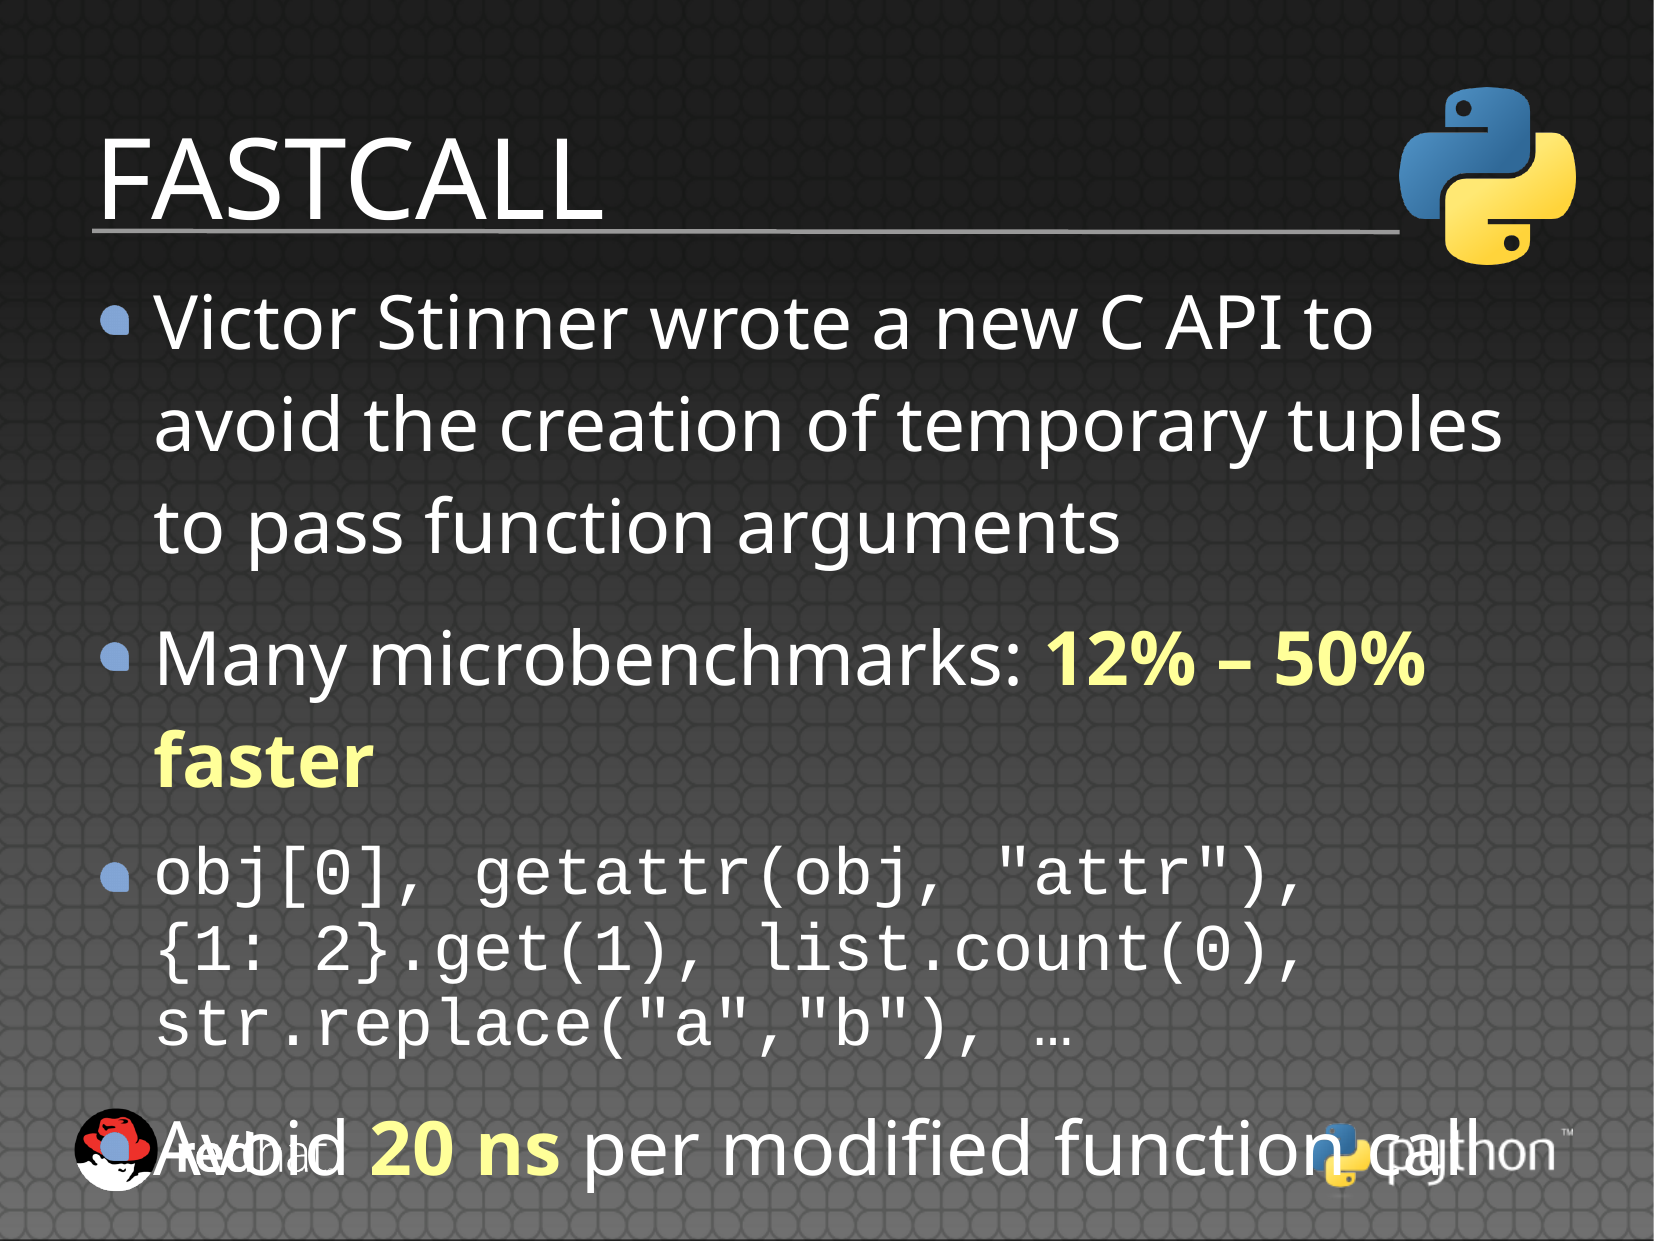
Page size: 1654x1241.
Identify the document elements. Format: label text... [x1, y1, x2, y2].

list Victor Stinner wrote a new C API to avoid the creation of temporary tuples to pass function arguments Many microbenchmarks: 12% – 50% faster obj[0], getattr(obj, "attr"), {1: 2}.get(1), list.count(0), str.replace("a","b"), … Avoid 20 ns per modified function call [82, 268, 1571, 1094]
picture [0, 0, 1654, 1241]
title FASTCALL [94, 100, 1426, 251]
